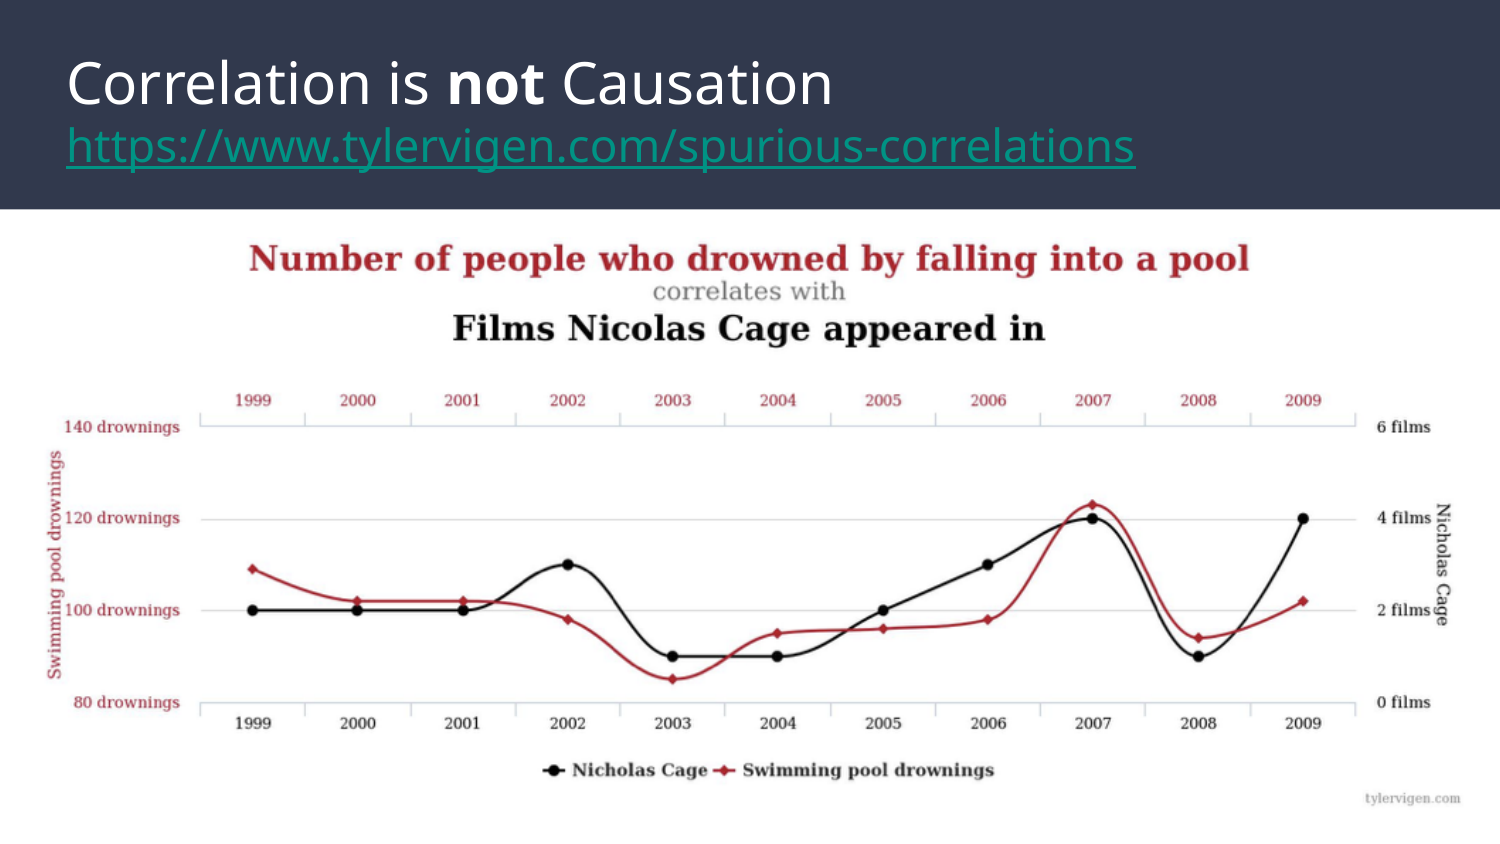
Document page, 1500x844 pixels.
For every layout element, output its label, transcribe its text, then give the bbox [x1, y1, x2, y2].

title Correlation is not Causation https://www.tylervigen.com/spurious-correlations [51, 31, 1449, 134]
picture [24, 237, 1475, 810]
